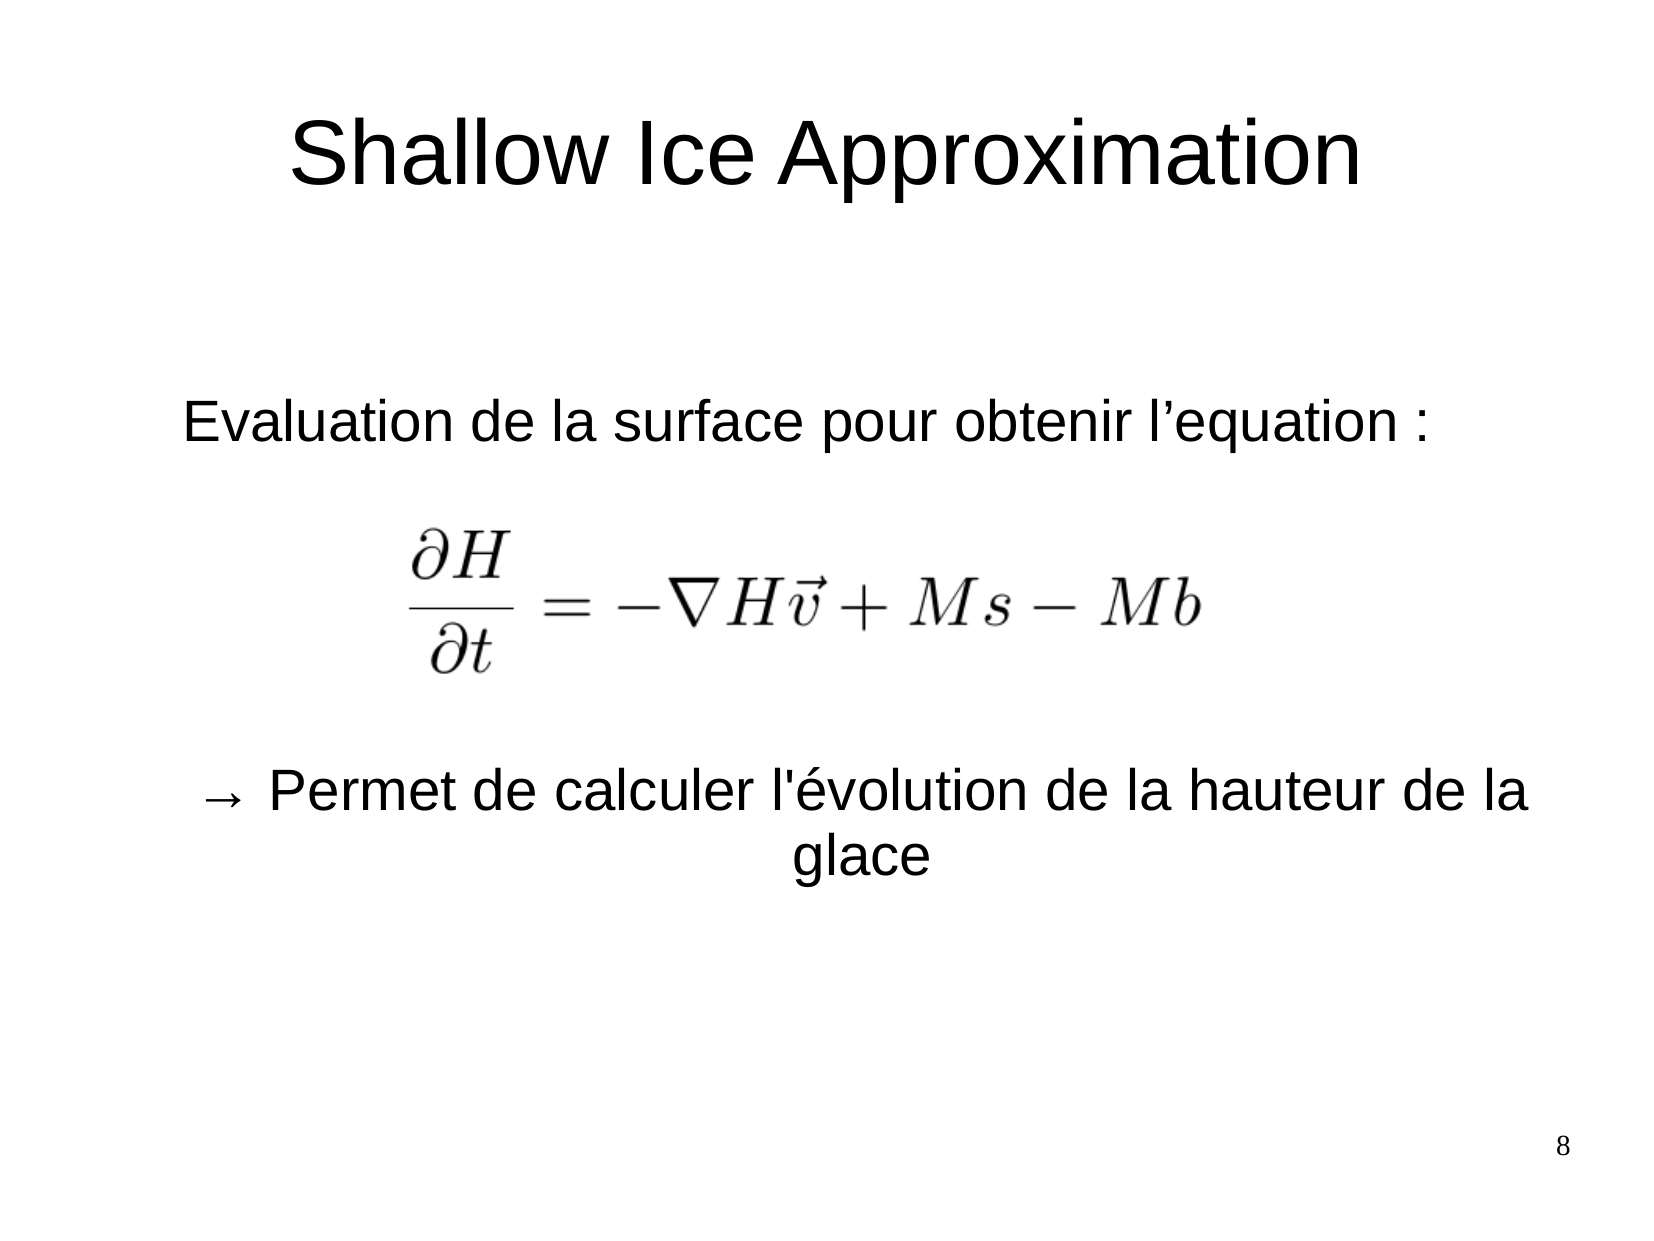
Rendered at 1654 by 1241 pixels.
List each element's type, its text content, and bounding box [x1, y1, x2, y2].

title Shallow Ice Approximation [82, 49, 1571, 257]
subtitle Evaluation de la surface pour obtenir l’equation : [71, 81, 1561, 901]
text_box → Permet de calculer l'évolution de la hauteur de la glace [165, 750, 1561, 895]
picture [375, 509, 1239, 710]
